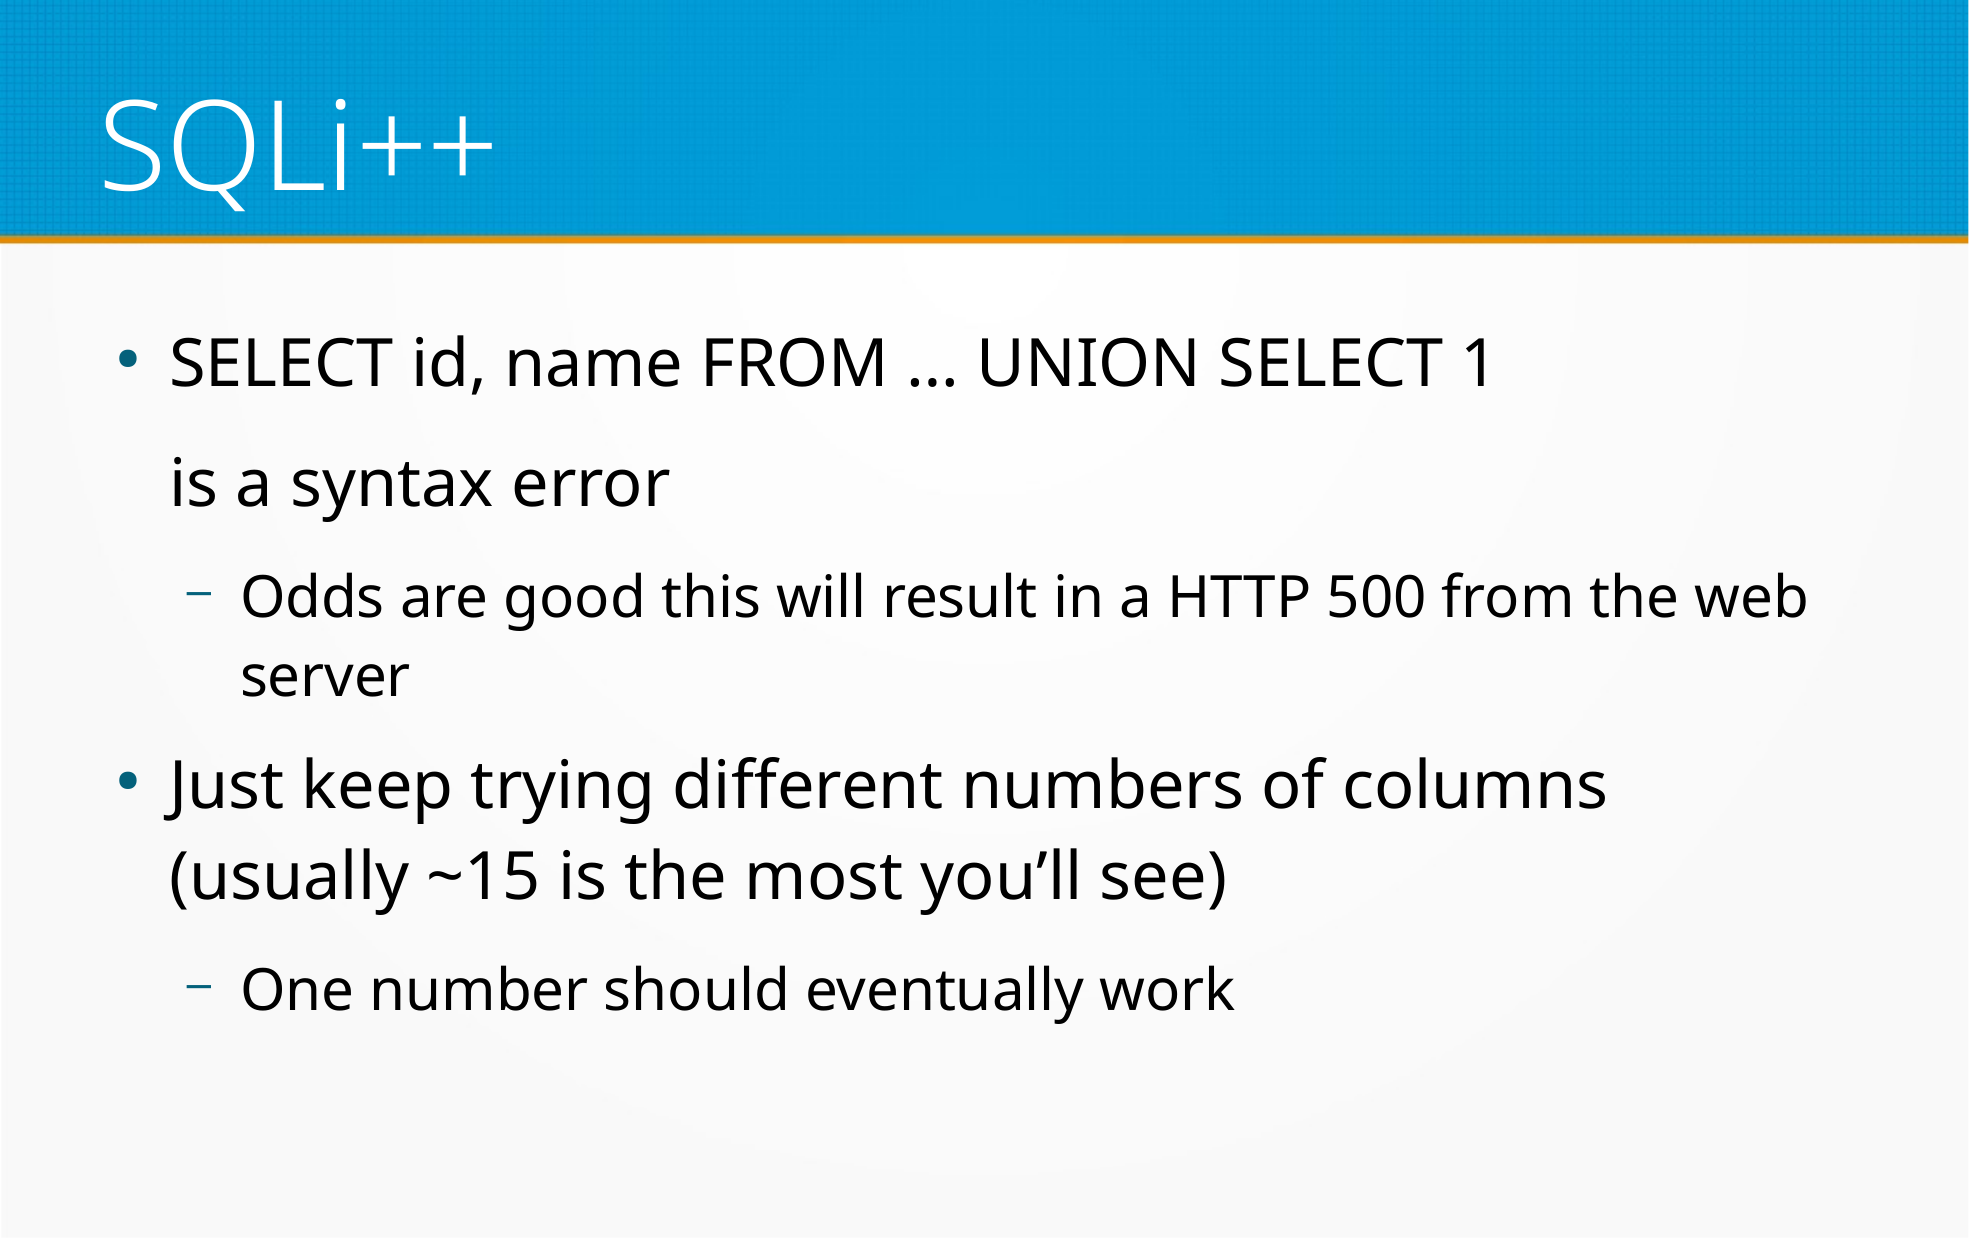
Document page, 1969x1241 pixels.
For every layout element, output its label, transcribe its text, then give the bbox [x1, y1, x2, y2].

list SELECT id, name FROM … UNION SELECT 1 is a syntax error Odds are good this will result in a HTTP 500 from the web server Just keep trying different numbers of columns (usually ~15 is the most you’ll see) One number should eventually work [98, 315, 1861, 1081]
picture [0, 233, 1969, 1241]
title SQLi++ [98, 19, 1870, 227]
